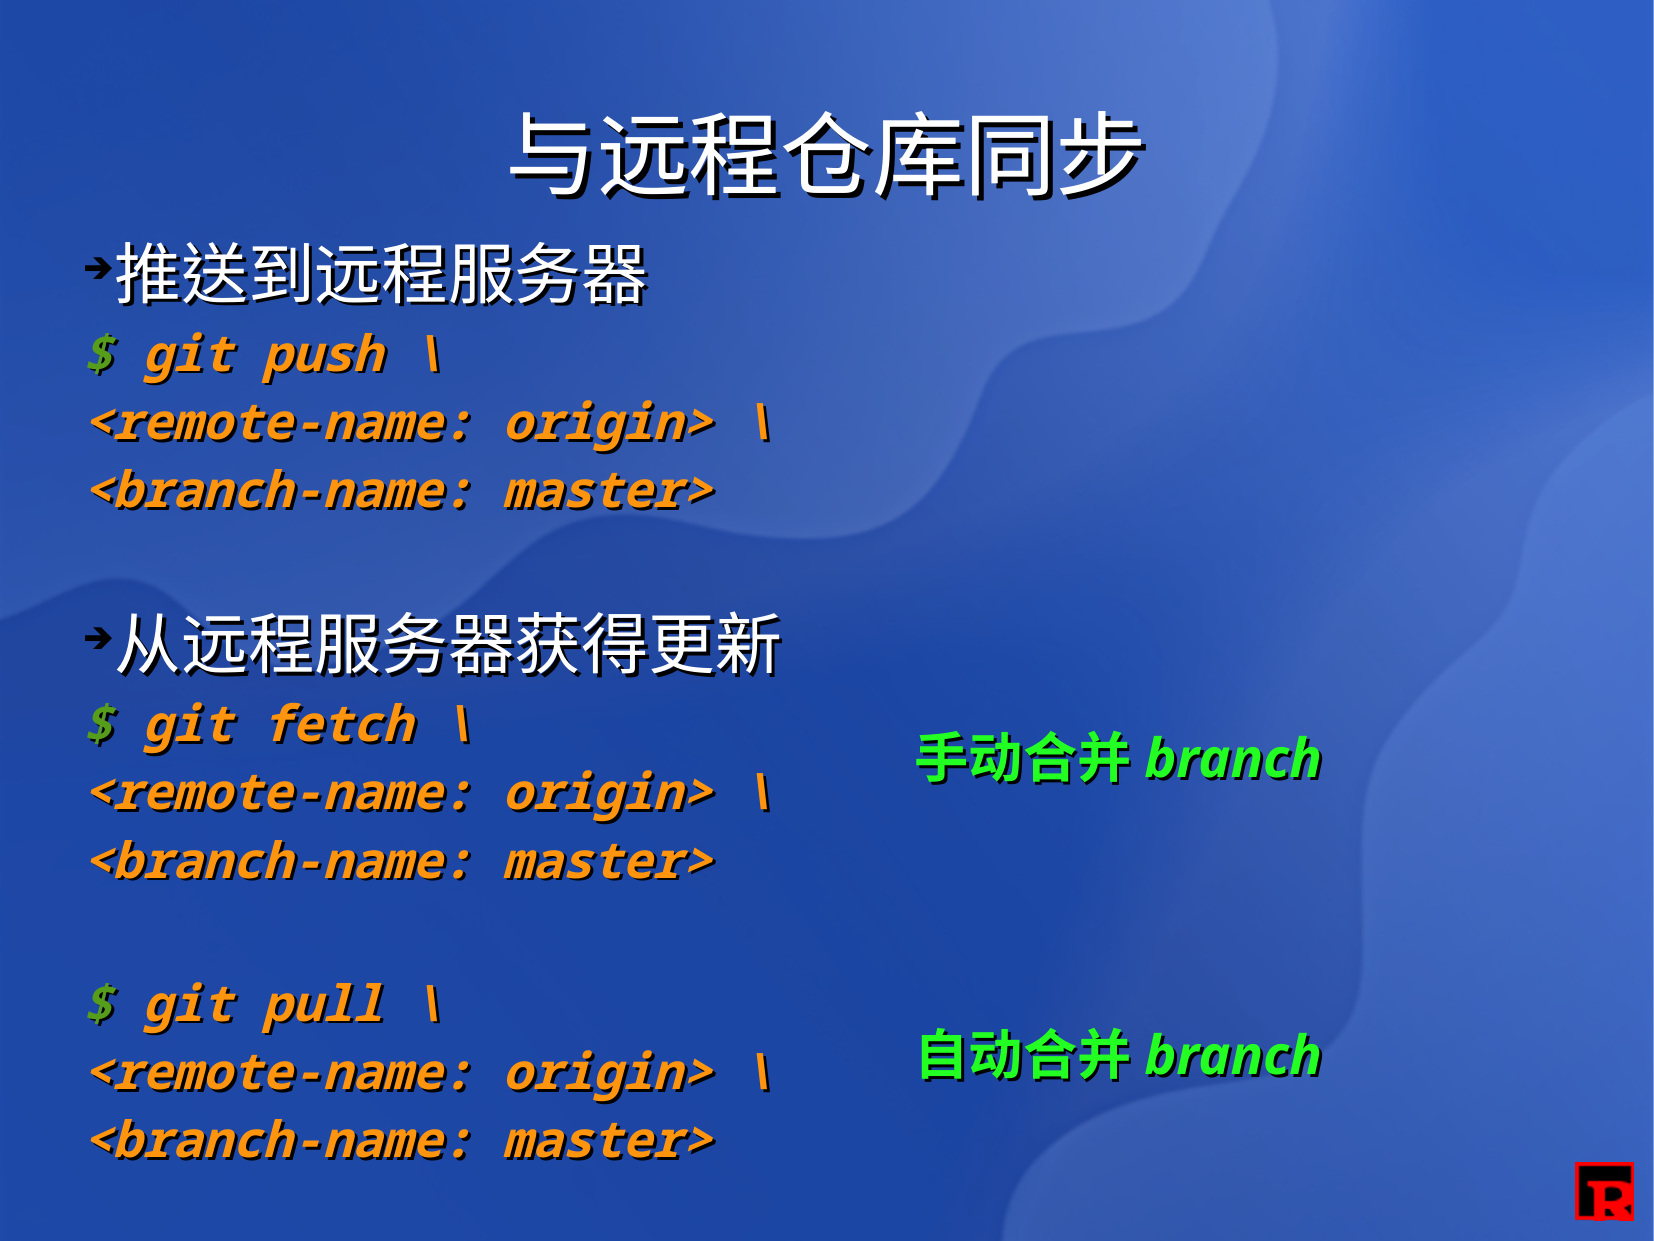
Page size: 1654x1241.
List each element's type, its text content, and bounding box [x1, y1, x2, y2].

text_box 自动合并branch [900, 1009, 1388, 1088]
subtitle 推送到远程服务器 $ git push \ <remote-name: origin> \ <branch-name: master> 从远程服务器获得更新 $ git fetch \ <remote-name: origin> \ <branch-name: master> $ git pull \ <remote-name: origin> \ <branch-name: master> [82, 280, 1571, 1119]
picture [0, 0, 1654, 1241]
title 与远程仓库同步 [82, 56, 1571, 250]
text_box 手动合并branch [900, 712, 1406, 791]
